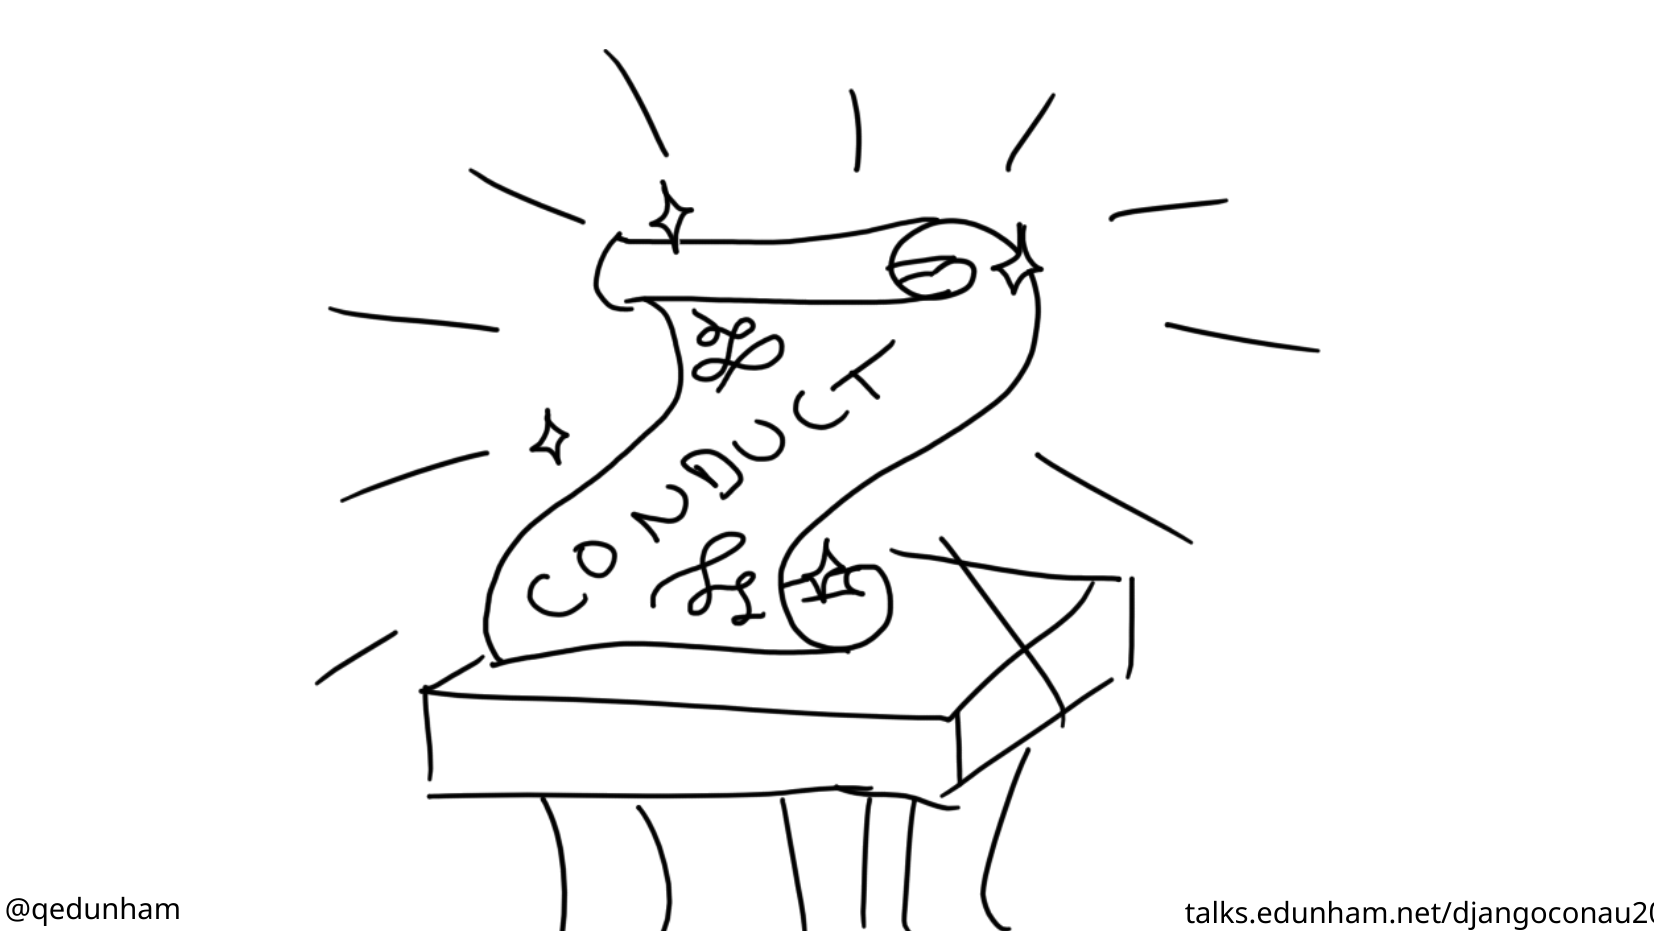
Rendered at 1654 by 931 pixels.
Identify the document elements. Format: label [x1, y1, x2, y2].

picture [314, 49, 1321, 931]
